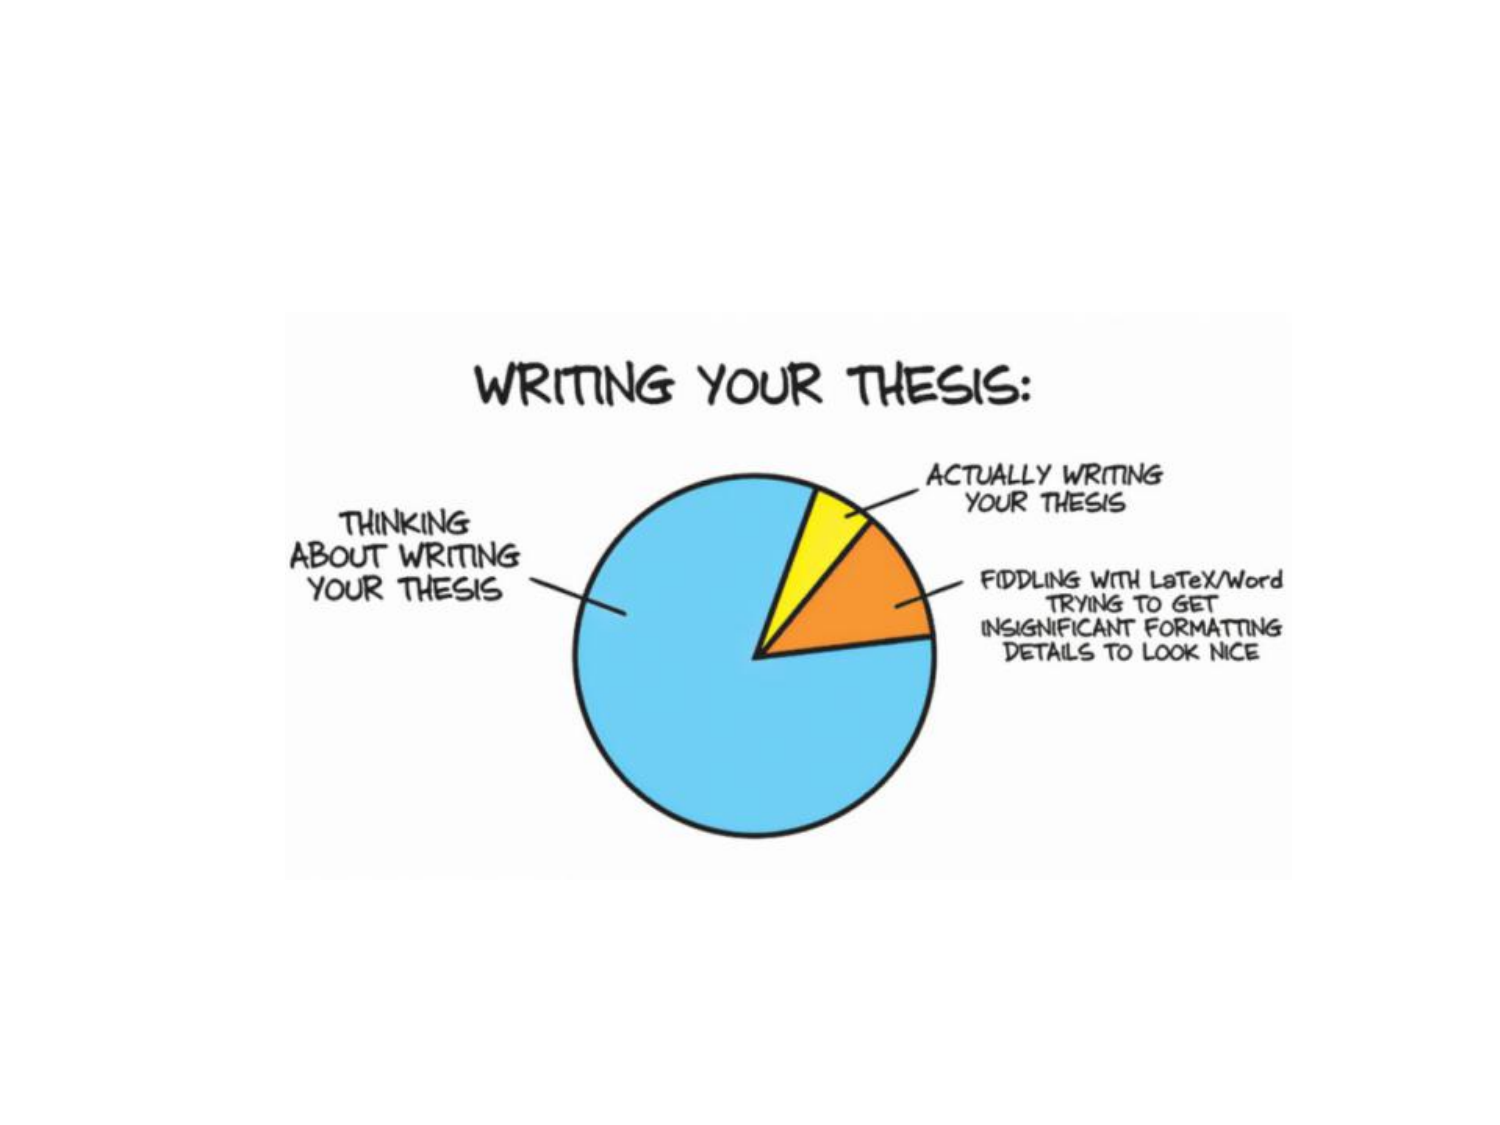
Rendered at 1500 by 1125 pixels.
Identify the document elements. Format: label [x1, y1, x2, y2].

picture [285, 312, 1292, 880]
